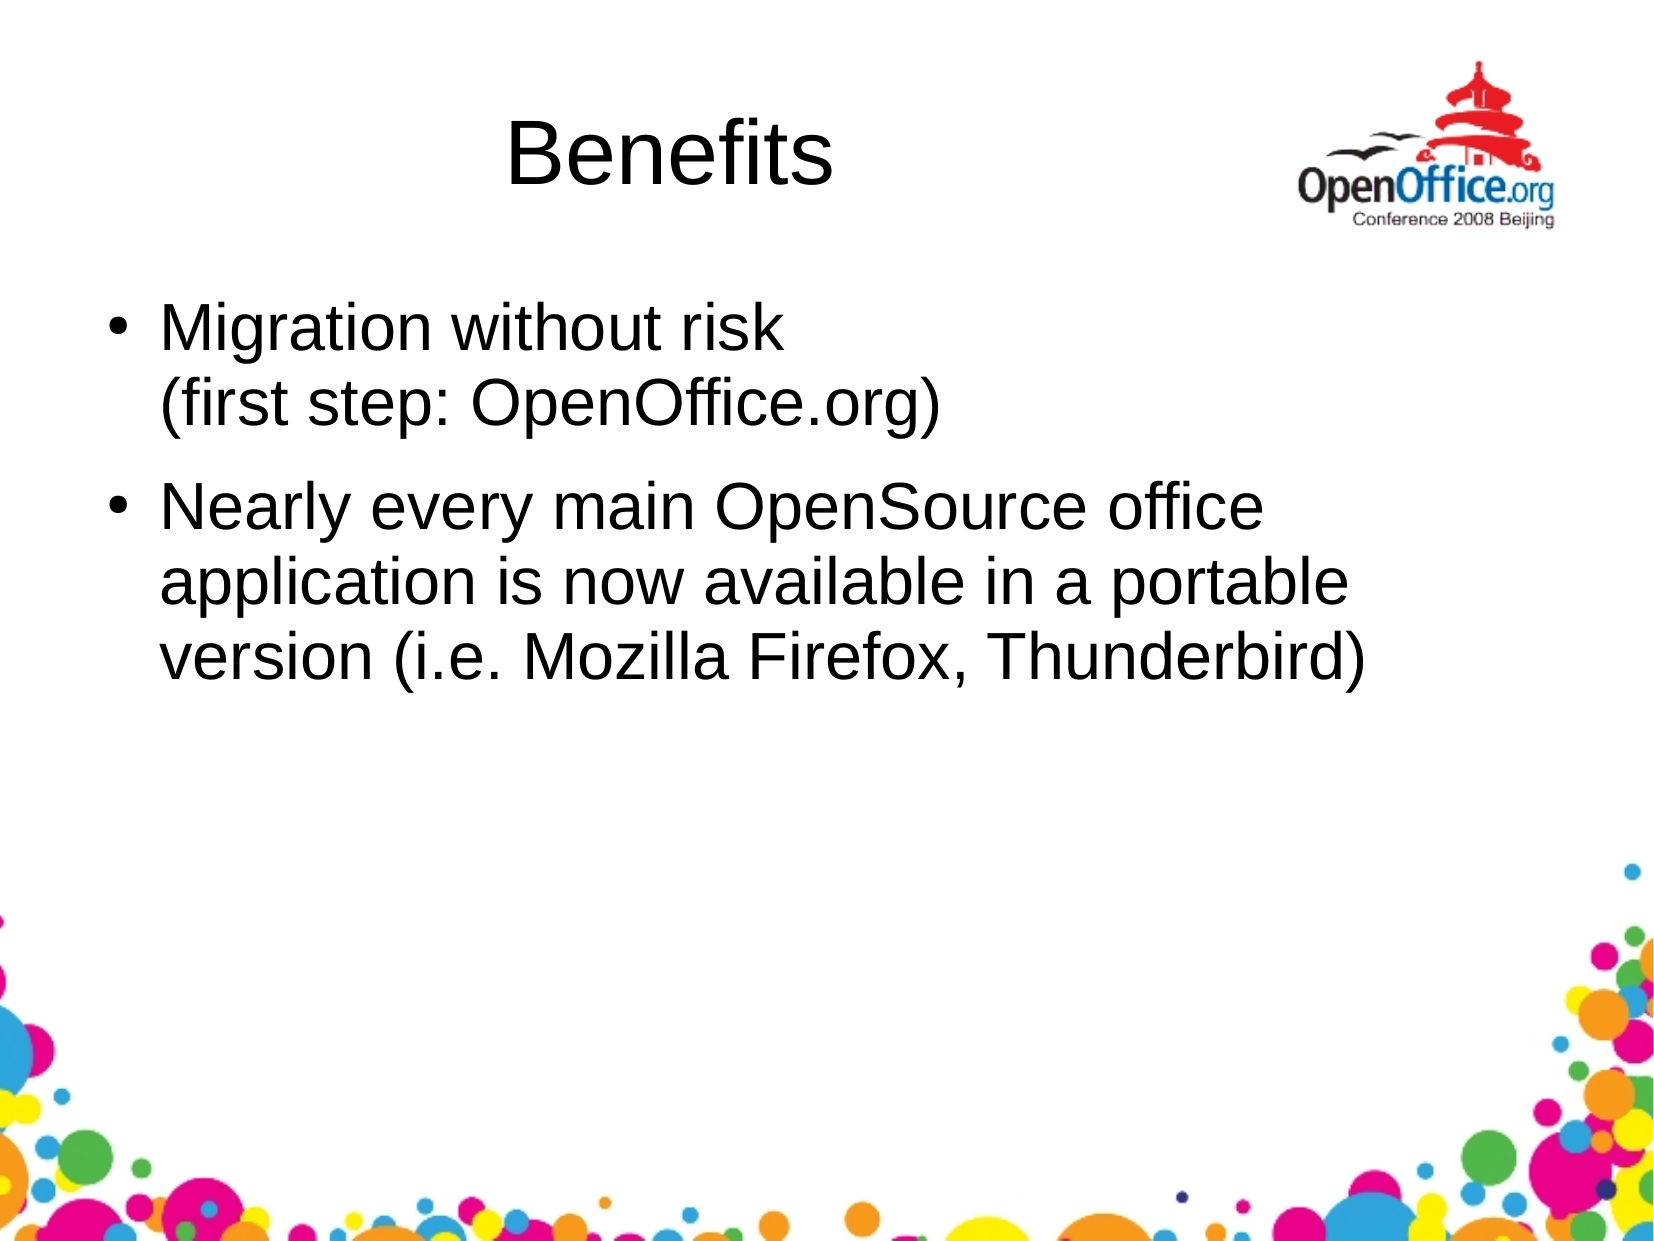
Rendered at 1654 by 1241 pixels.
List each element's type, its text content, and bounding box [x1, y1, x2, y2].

picture [1285, 51, 1569, 250]
title Benefits [82, 56, 1258, 250]
picture [0, 810, 1654, 1241]
list Migration without risk (first step: OpenOffice.org) Nearly every main OpenSource office application is now available in a portable version (i.e. Mozilla Firefox, Thunderbird) [88, 290, 1577, 1094]
